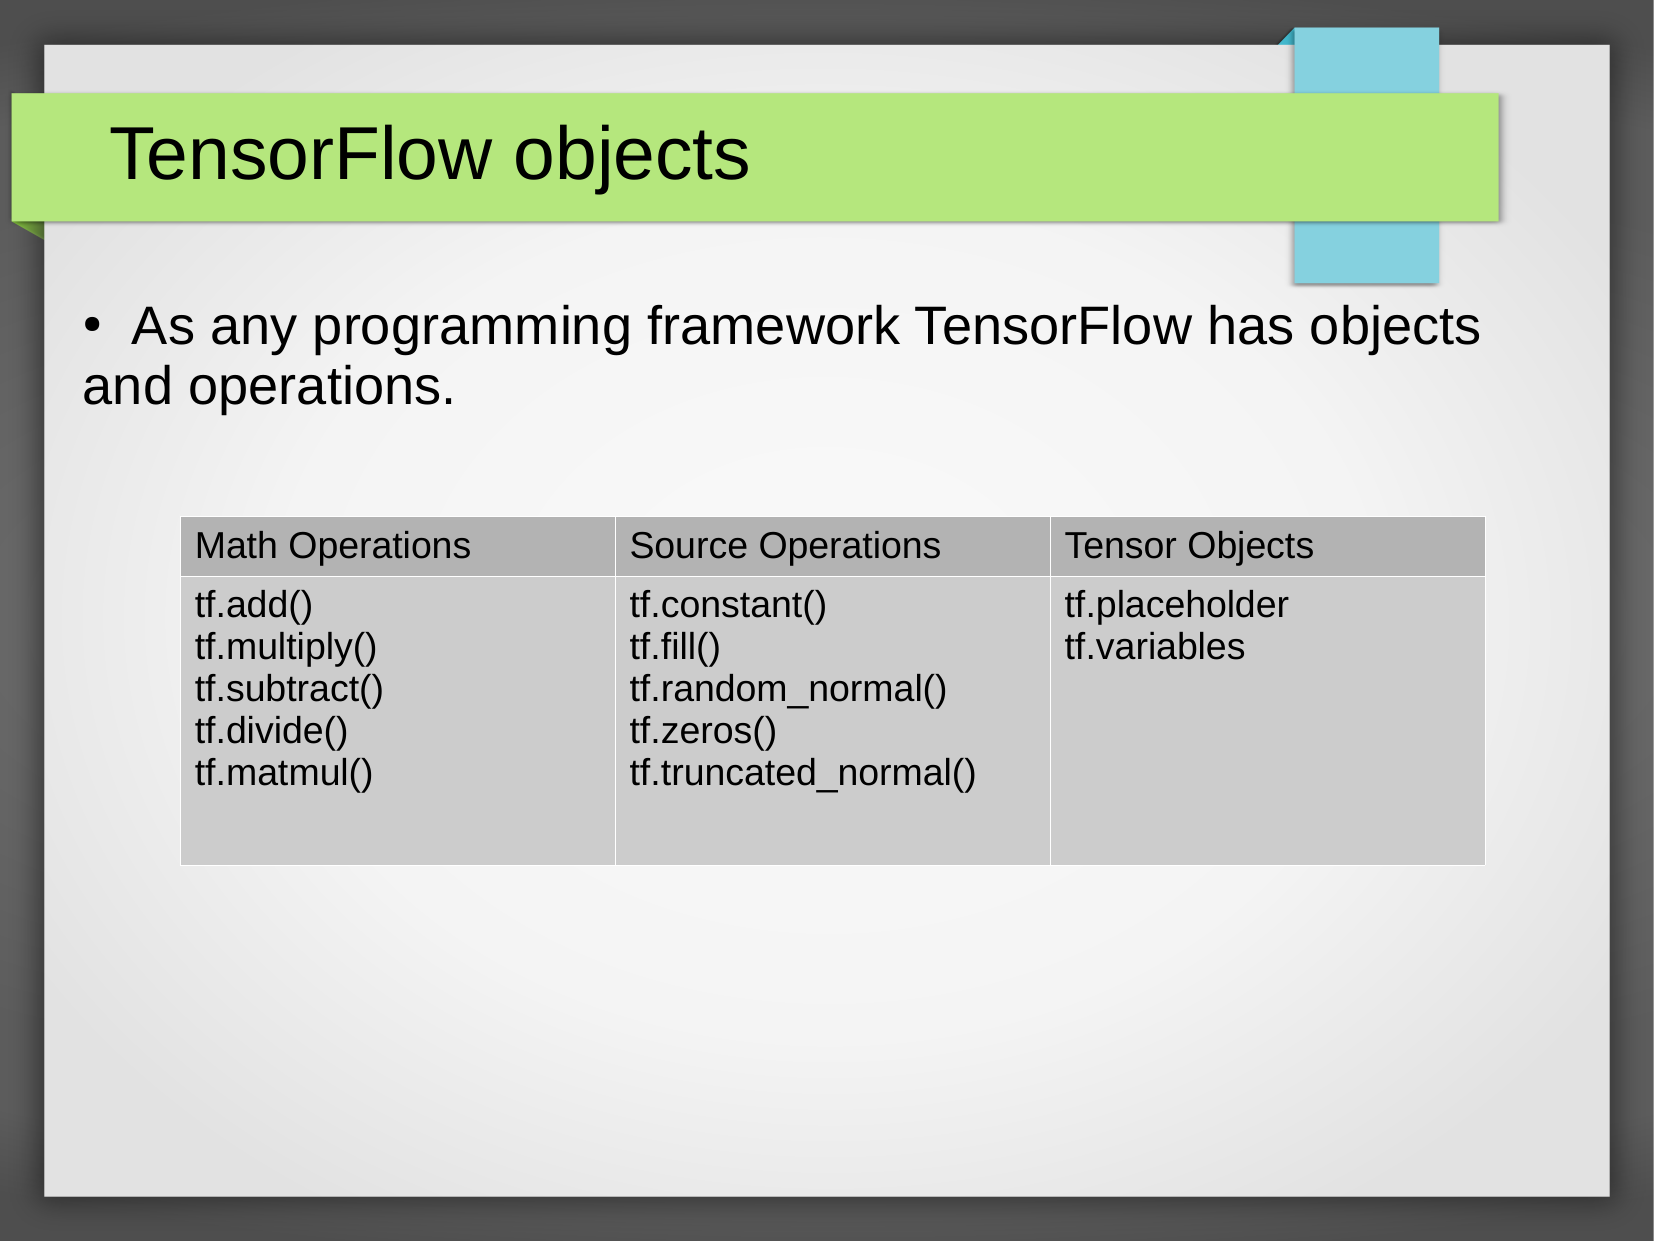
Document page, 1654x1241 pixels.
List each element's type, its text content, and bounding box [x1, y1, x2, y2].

table_cell tf.placeholder tf.variables [1051, 577, 1485, 865]
list As any programming framework TensorFlow has objects and operations. [82, 295, 1571, 1015]
title TensorFlow objects [82, 94, 1264, 213]
table_header Math Operations [181, 517, 615, 576]
table_header Tensor Objects [1051, 517, 1485, 576]
table_header Source Operations [616, 517, 1050, 576]
table_cell tf.constant() tf.fill() tf.random_normal() tf.zeros() tf.truncated_normal() [616, 577, 1050, 865]
picture [0, 0, 1654, 1241]
table_cell tf.add() tf.multiply() tf.subtract() tf.divide() tf.matmul() [181, 577, 615, 865]
